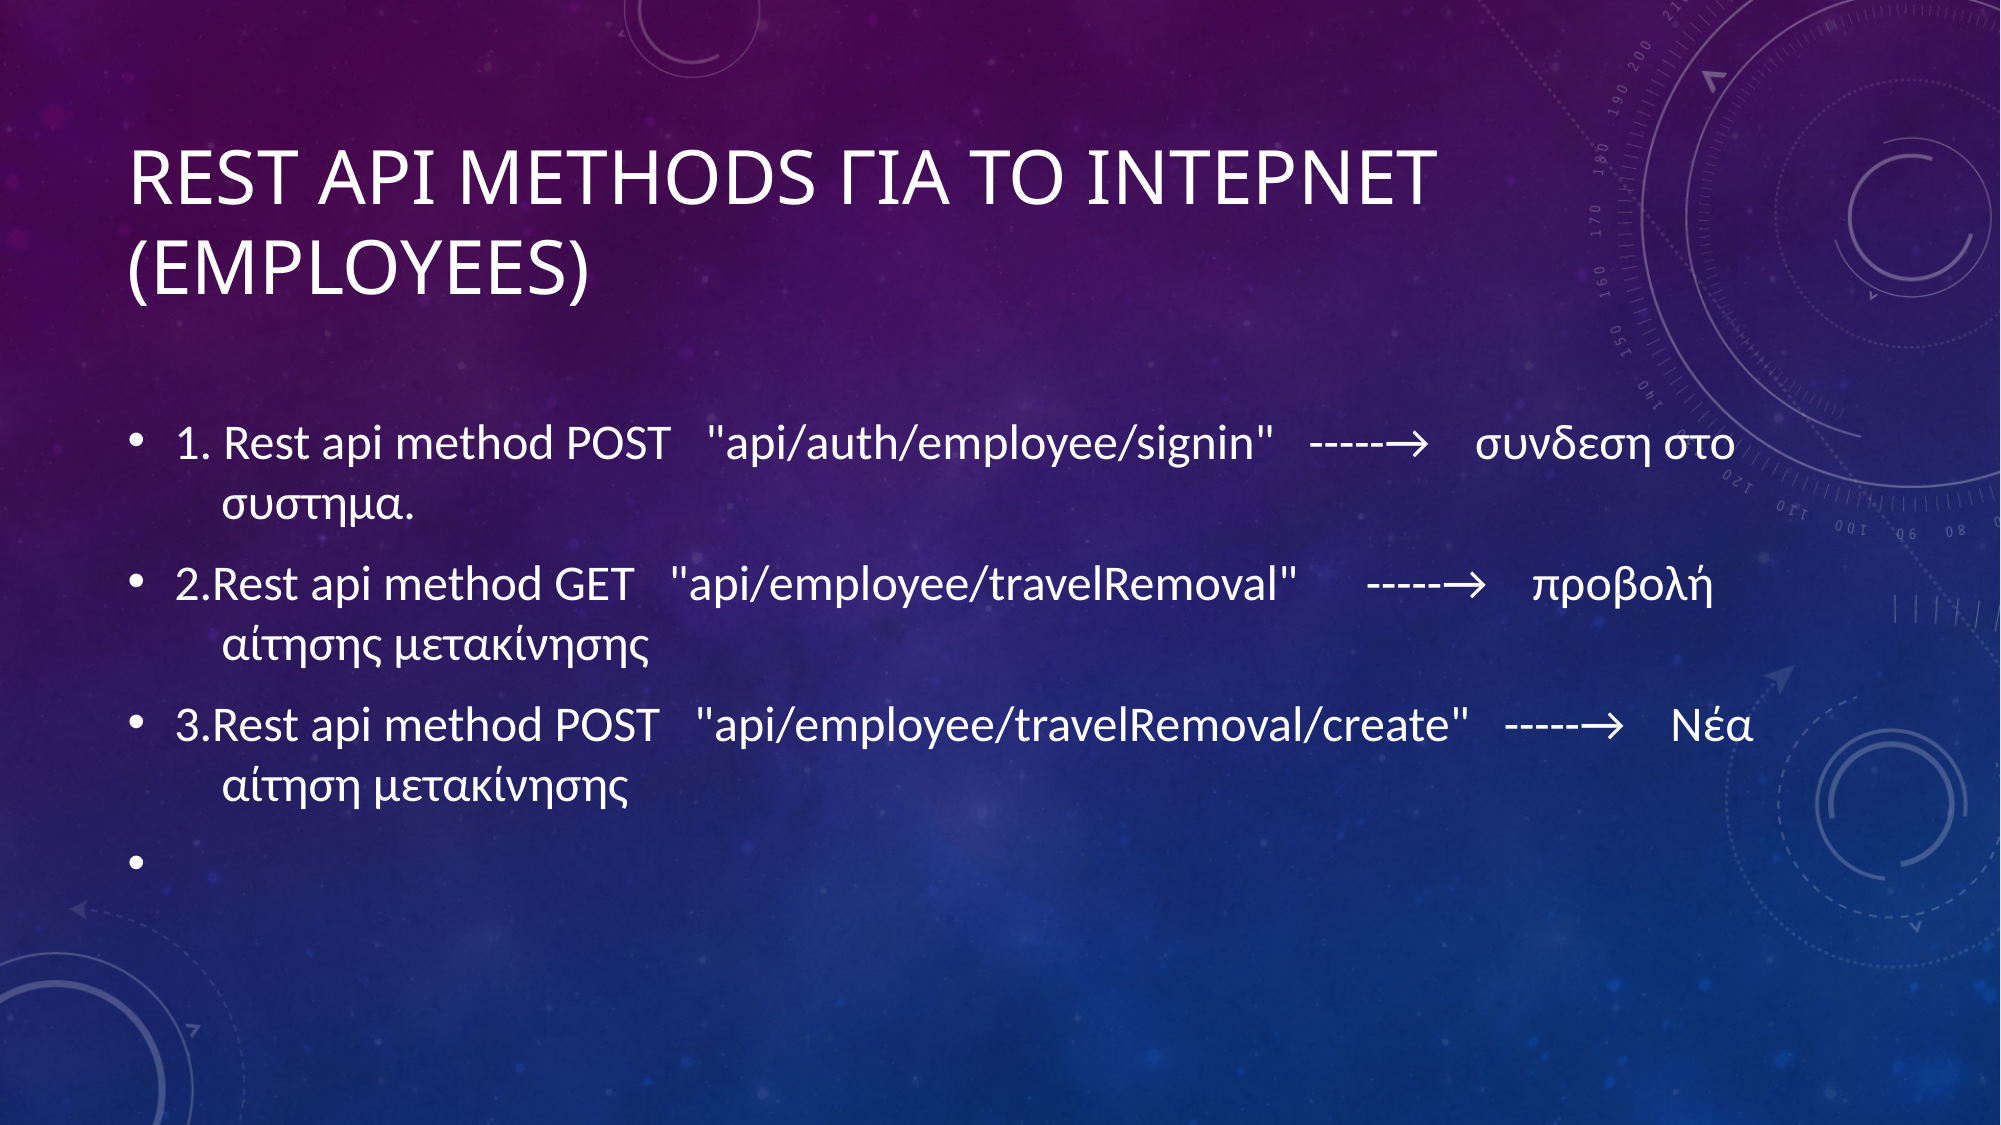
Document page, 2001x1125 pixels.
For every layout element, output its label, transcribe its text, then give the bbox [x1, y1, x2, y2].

title Rest api methods για το ιντερνετ (employees) [112, 99, 1775, 339]
picture [0, 0, 2001, 1125]
list 1. Rest api method POST "api/auth/employee/signin" -----→ συνδεση στο συστημα. 2.Rest api method GET "api/employee/travelRemoval" -----→ προβολή αίτησης μετακίνησης 3.Rest api method POST "api/employee/travelRemoval/create" -----→ Νέα αίτηση μετακίνησης [112, 351, 1775, 950]
